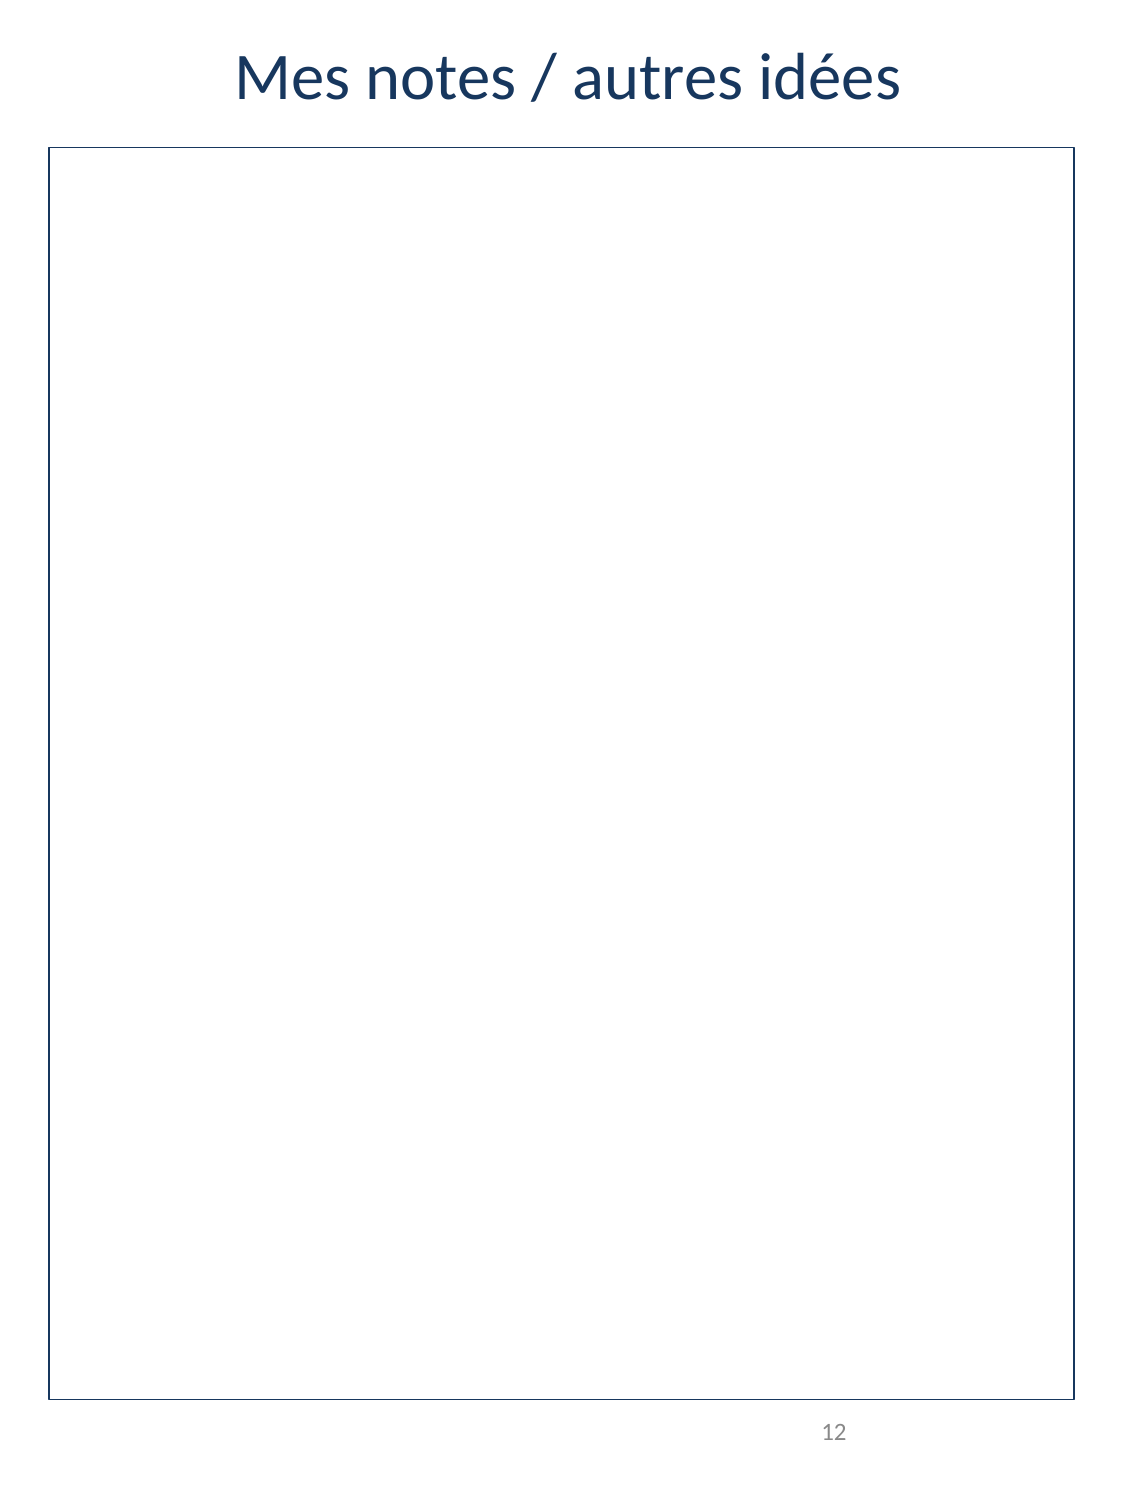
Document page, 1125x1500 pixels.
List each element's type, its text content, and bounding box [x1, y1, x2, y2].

title Mes notes / autres idées [90, 22, 1047, 124]
text_box [48, 147, 1074, 1400]
text_box 12 [806, 1400, 1069, 1471]
